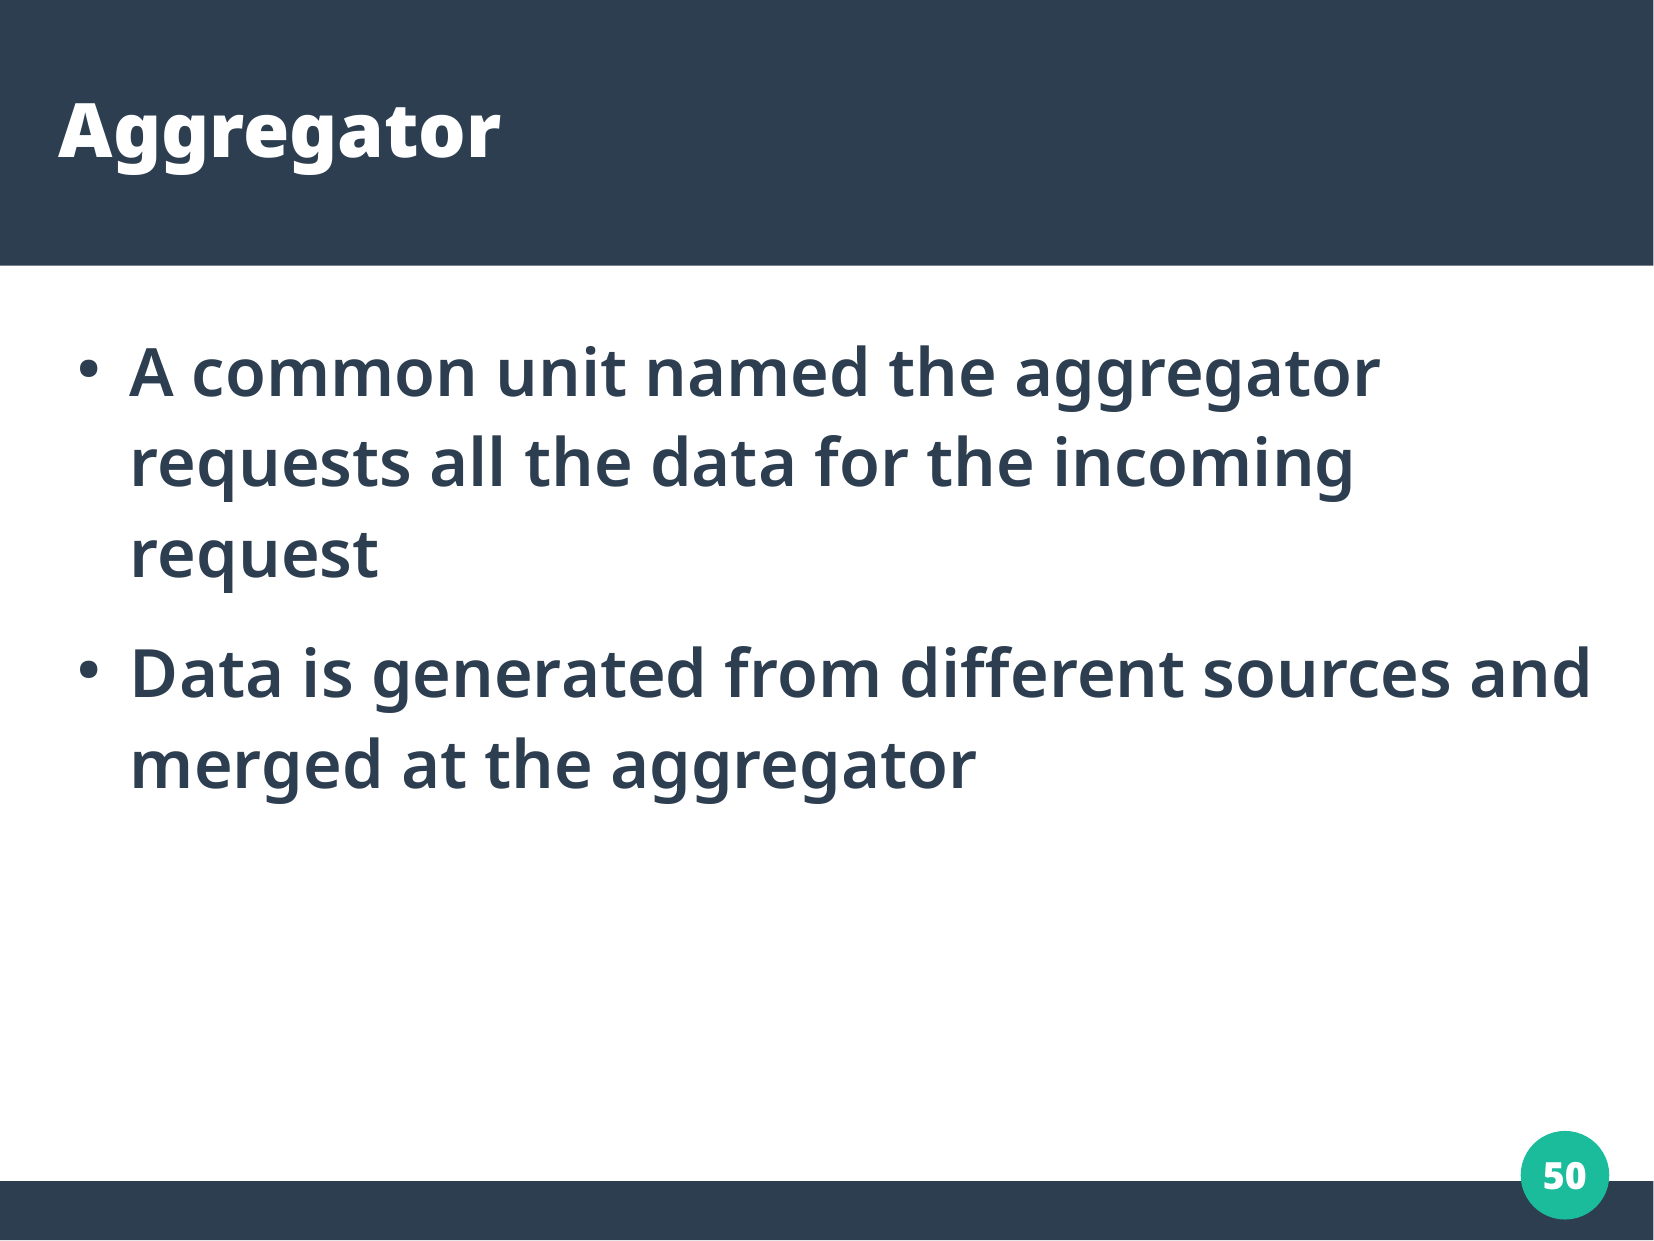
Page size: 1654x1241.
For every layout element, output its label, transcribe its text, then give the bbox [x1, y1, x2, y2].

list A common unit named the aggregator requests all the data for the incoming request Data is generated from different sources and merged at the aggregator [59, 324, 1595, 1152]
title Aggregator [59, 49, 1595, 207]
